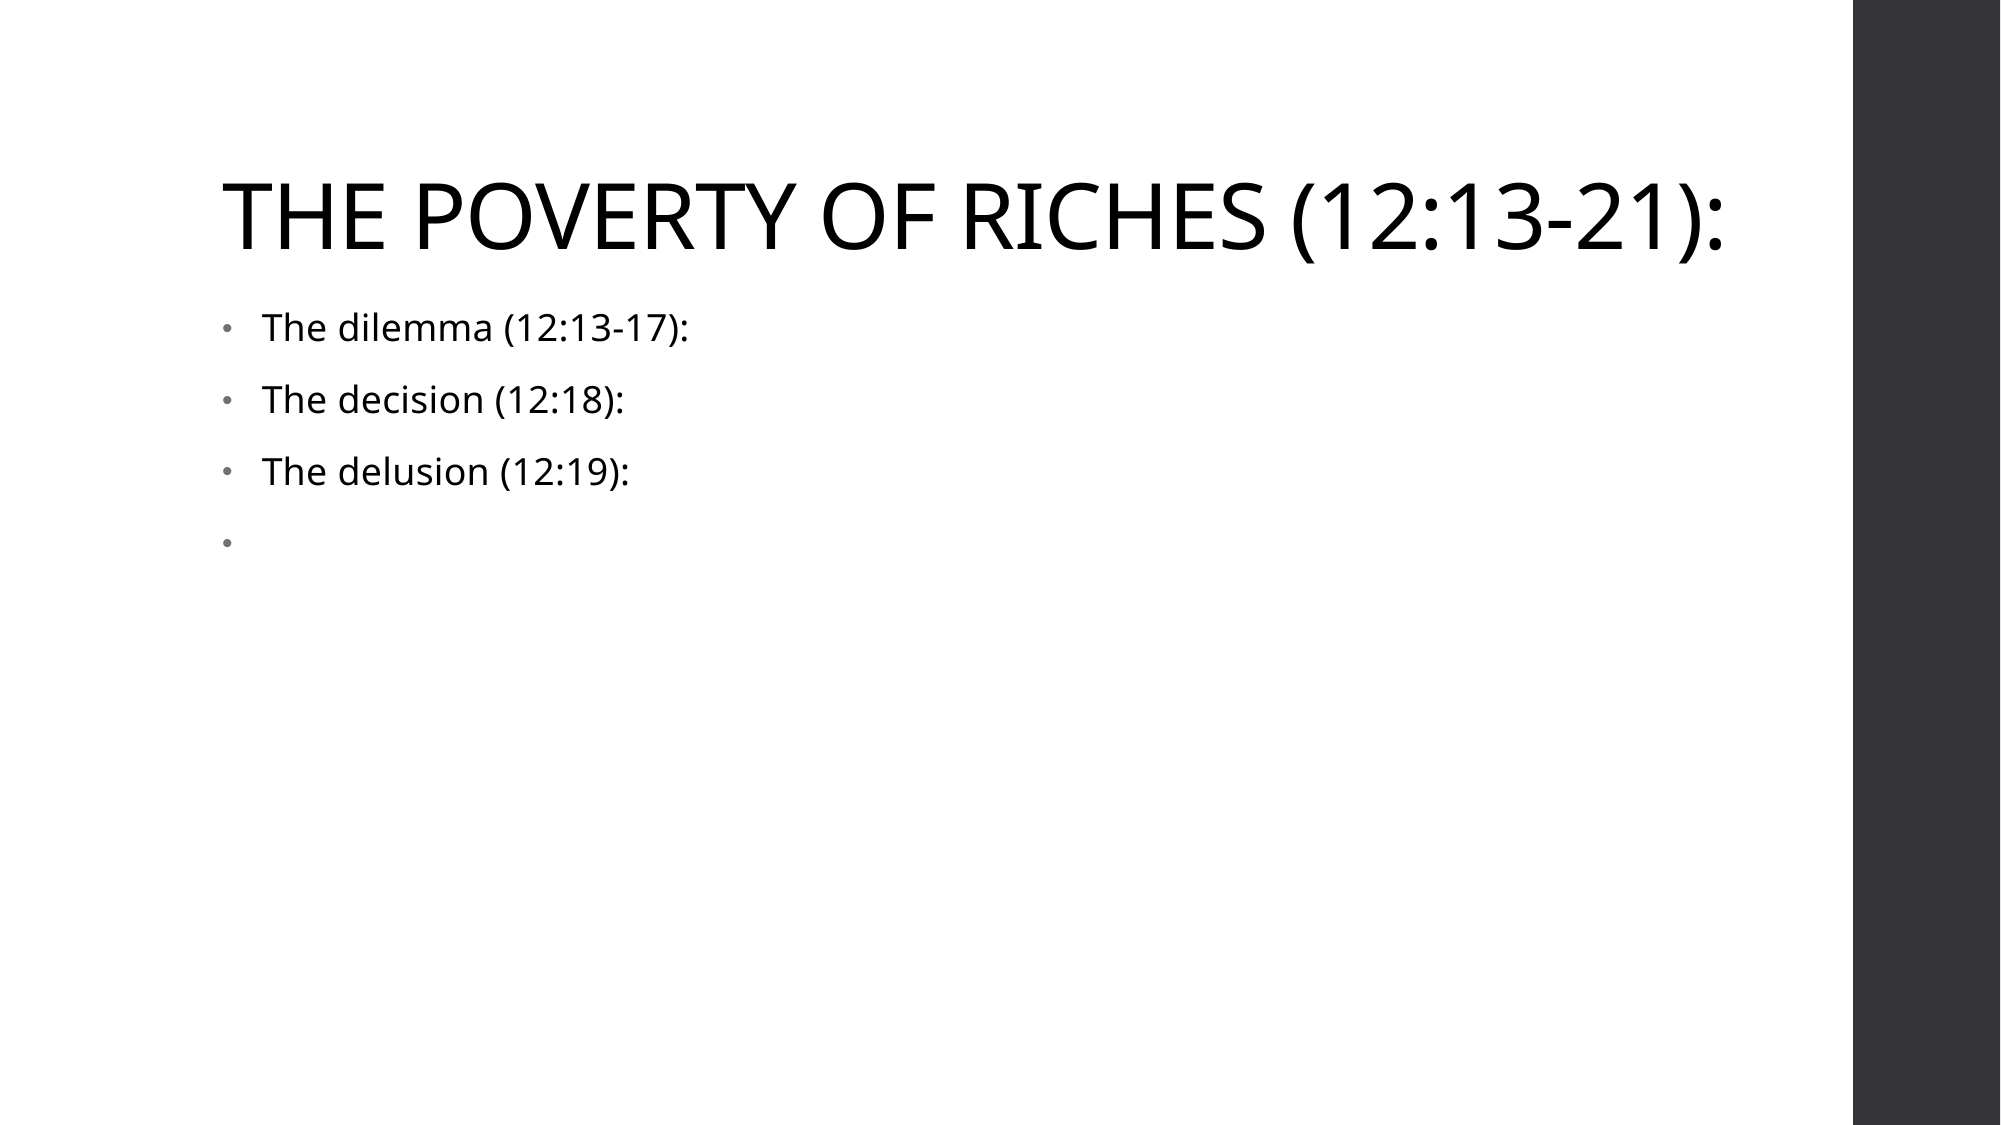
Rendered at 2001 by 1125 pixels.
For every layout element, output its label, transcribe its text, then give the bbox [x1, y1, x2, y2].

list The dilemma (12:13-17): The decision (12:18): The delusion (12:19): [206, 299, 1617, 1014]
title THE POVERTY OF RICHES (12:13-21): [206, 60, 1797, 278]
